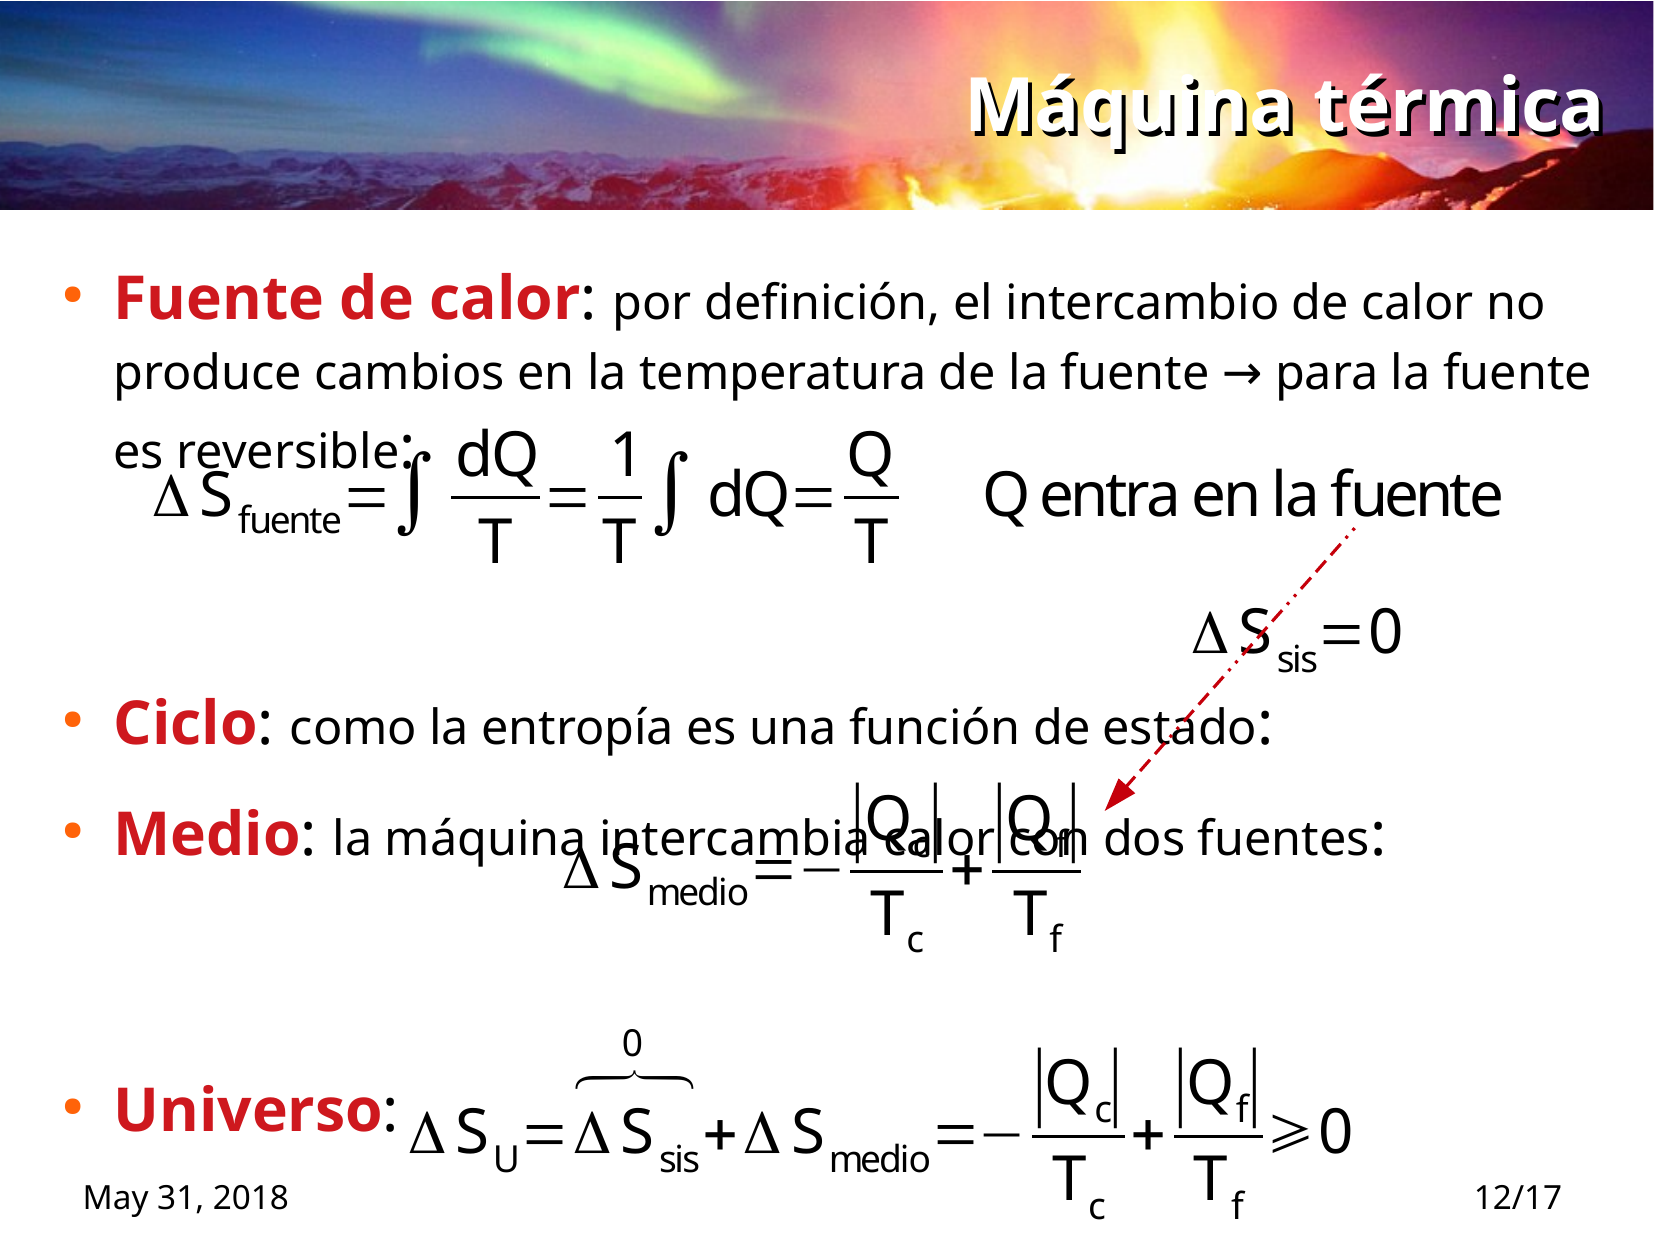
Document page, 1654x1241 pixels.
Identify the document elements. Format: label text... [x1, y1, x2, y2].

picture [0, 1, 1654, 210]
chart [555, 778, 1093, 962]
list Fuente de calor: por definición, el intercambio de calor no produce cambios en la temperatura de la fuente → para la fuente es reversible: Ciclo: como la entropía es una función de estado: Medio: la máquina intercambia calor con dos fuentes: Universo: la entropía total no puede disminuir: [45, 255, 1606, 1156]
chart [1183, 593, 1419, 681]
title Máquina térmica [45, 15, 1606, 191]
chart [144, 417, 1509, 578]
chart [401, 1020, 1369, 1228]
